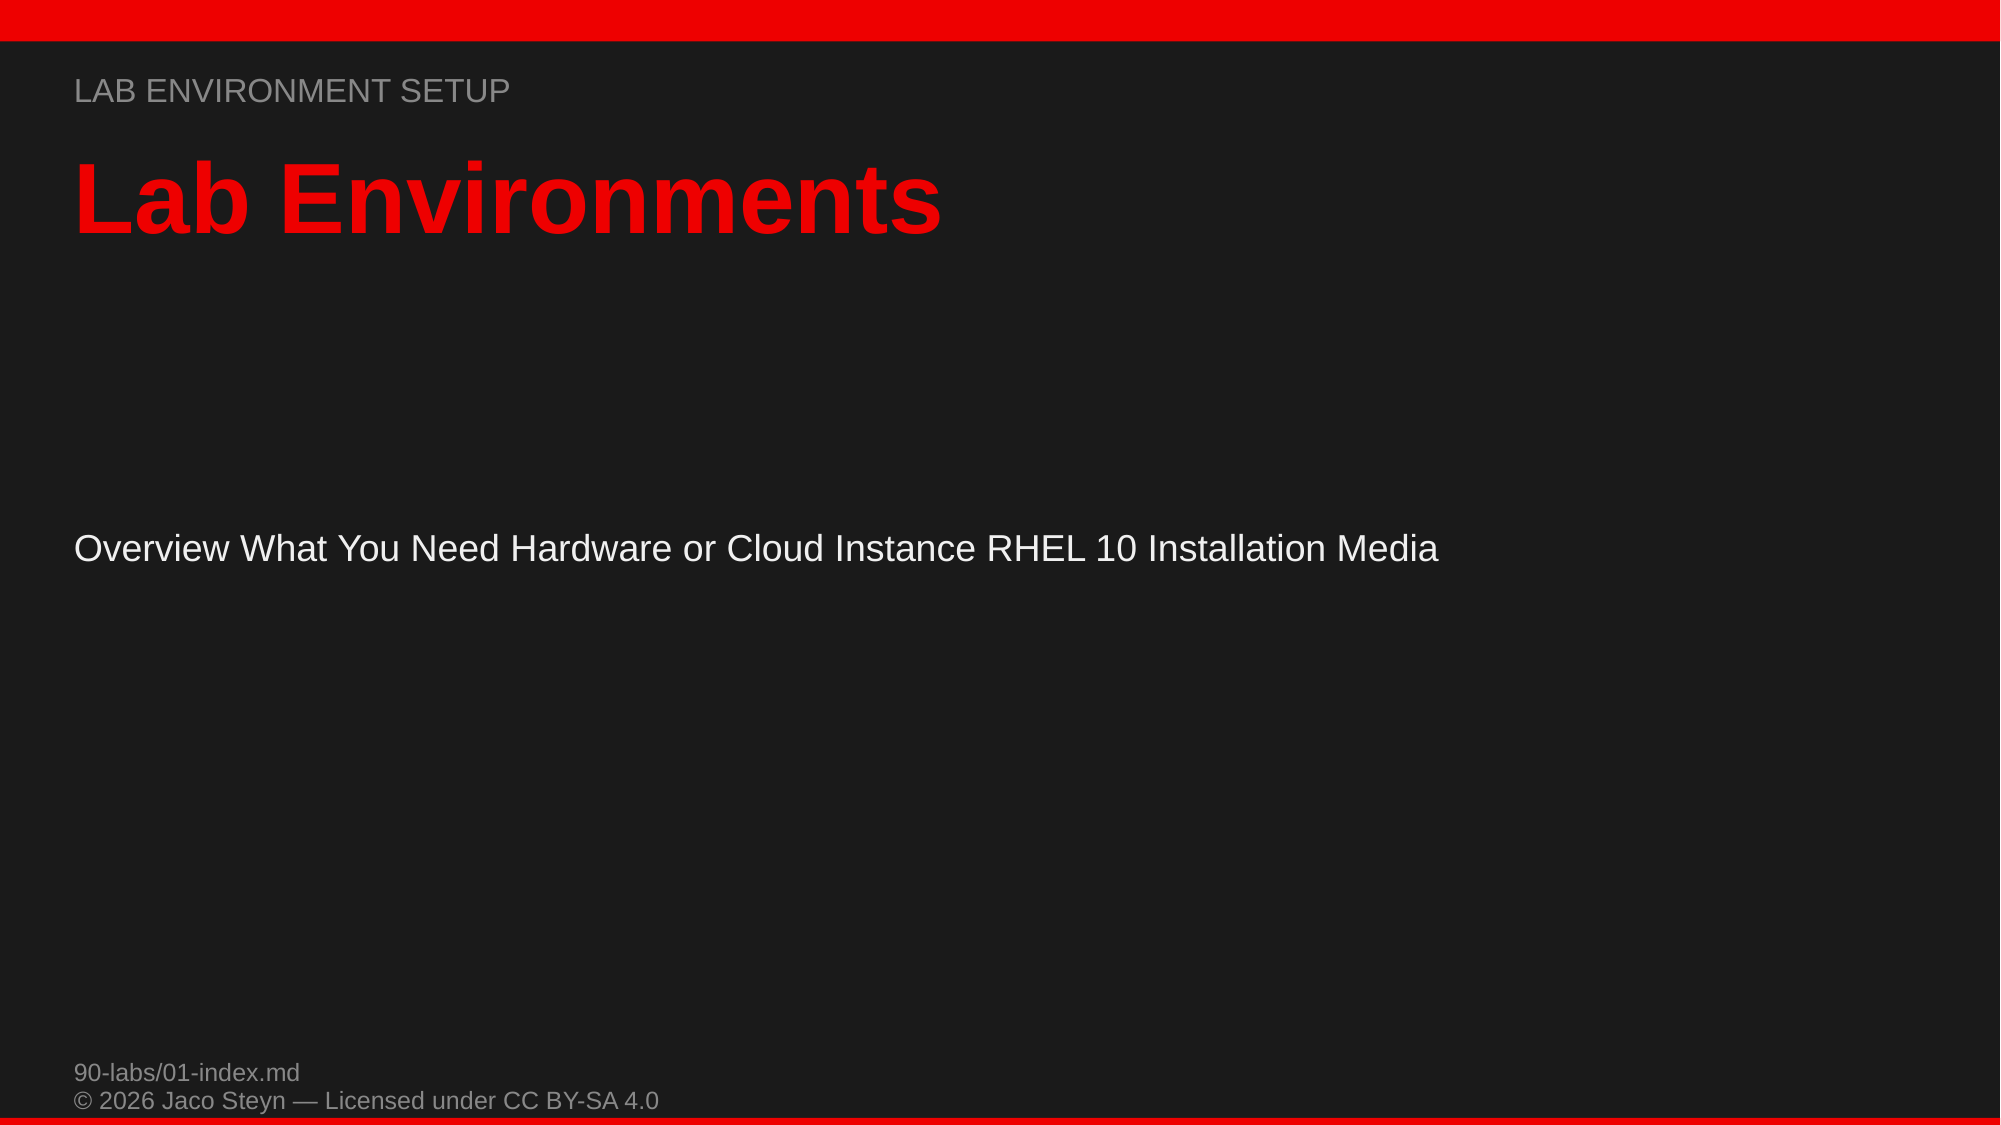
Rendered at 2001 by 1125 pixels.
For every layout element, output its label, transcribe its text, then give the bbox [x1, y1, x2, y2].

text_box Overview What You Need Hardware or Cloud Instance RHEL 10 Installation Media [59, 519, 1942, 727]
text_box [0, 1117, 2001, 1125]
text_box [0, 0, 2001, 42]
text_box Lab Environments [59, 135, 1942, 461]
text_box LAB ENVIRONMENT SETUP [59, 64, 1942, 119]
text_box 90-labs/01-index.md © 2026 Jaco Steyn — Licensed under CC BY-SA 4.0 [59, 1051, 1942, 1111]
